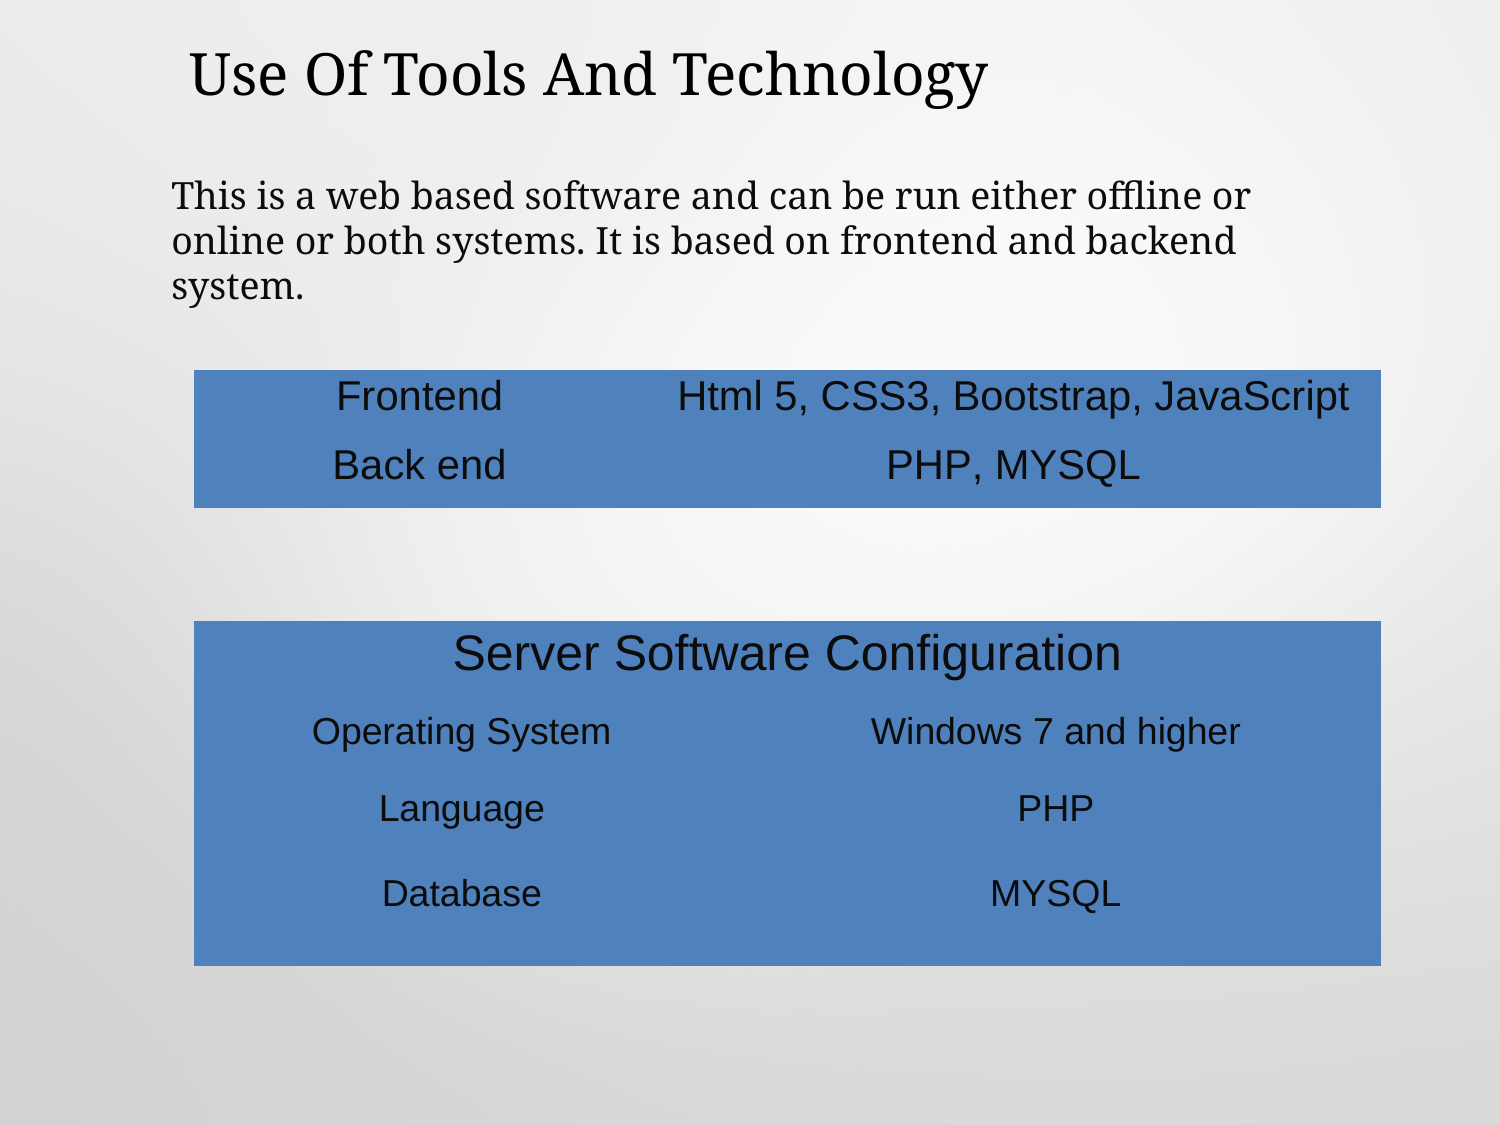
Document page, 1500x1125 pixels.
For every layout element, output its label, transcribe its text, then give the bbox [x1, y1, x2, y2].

table_cell Language [194, 785, 730, 870]
table_cell Operating System [194, 707, 730, 785]
table_cell Back end [194, 439, 646, 508]
table_cell Database [194, 870, 730, 966]
table_header Frontend [194, 370, 646, 439]
table_cell PHP [730, 785, 1381, 870]
text_box This is a web based software and can be run either offline or online or both systems. It is based on frontend and backend system. [156, 164, 1346, 271]
table_header Server Software Configuration [194, 621, 1381, 707]
table_cell Windows 7 and higher [730, 707, 1381, 785]
text_box Use Of Tools And Technology [174, 30, 1500, 218]
table_header Html 5, CSS3, Bootstrap, JavaScript [646, 370, 1381, 439]
table_cell PHP, MYSQL [646, 439, 1381, 508]
table_cell MYSQL [730, 870, 1381, 966]
